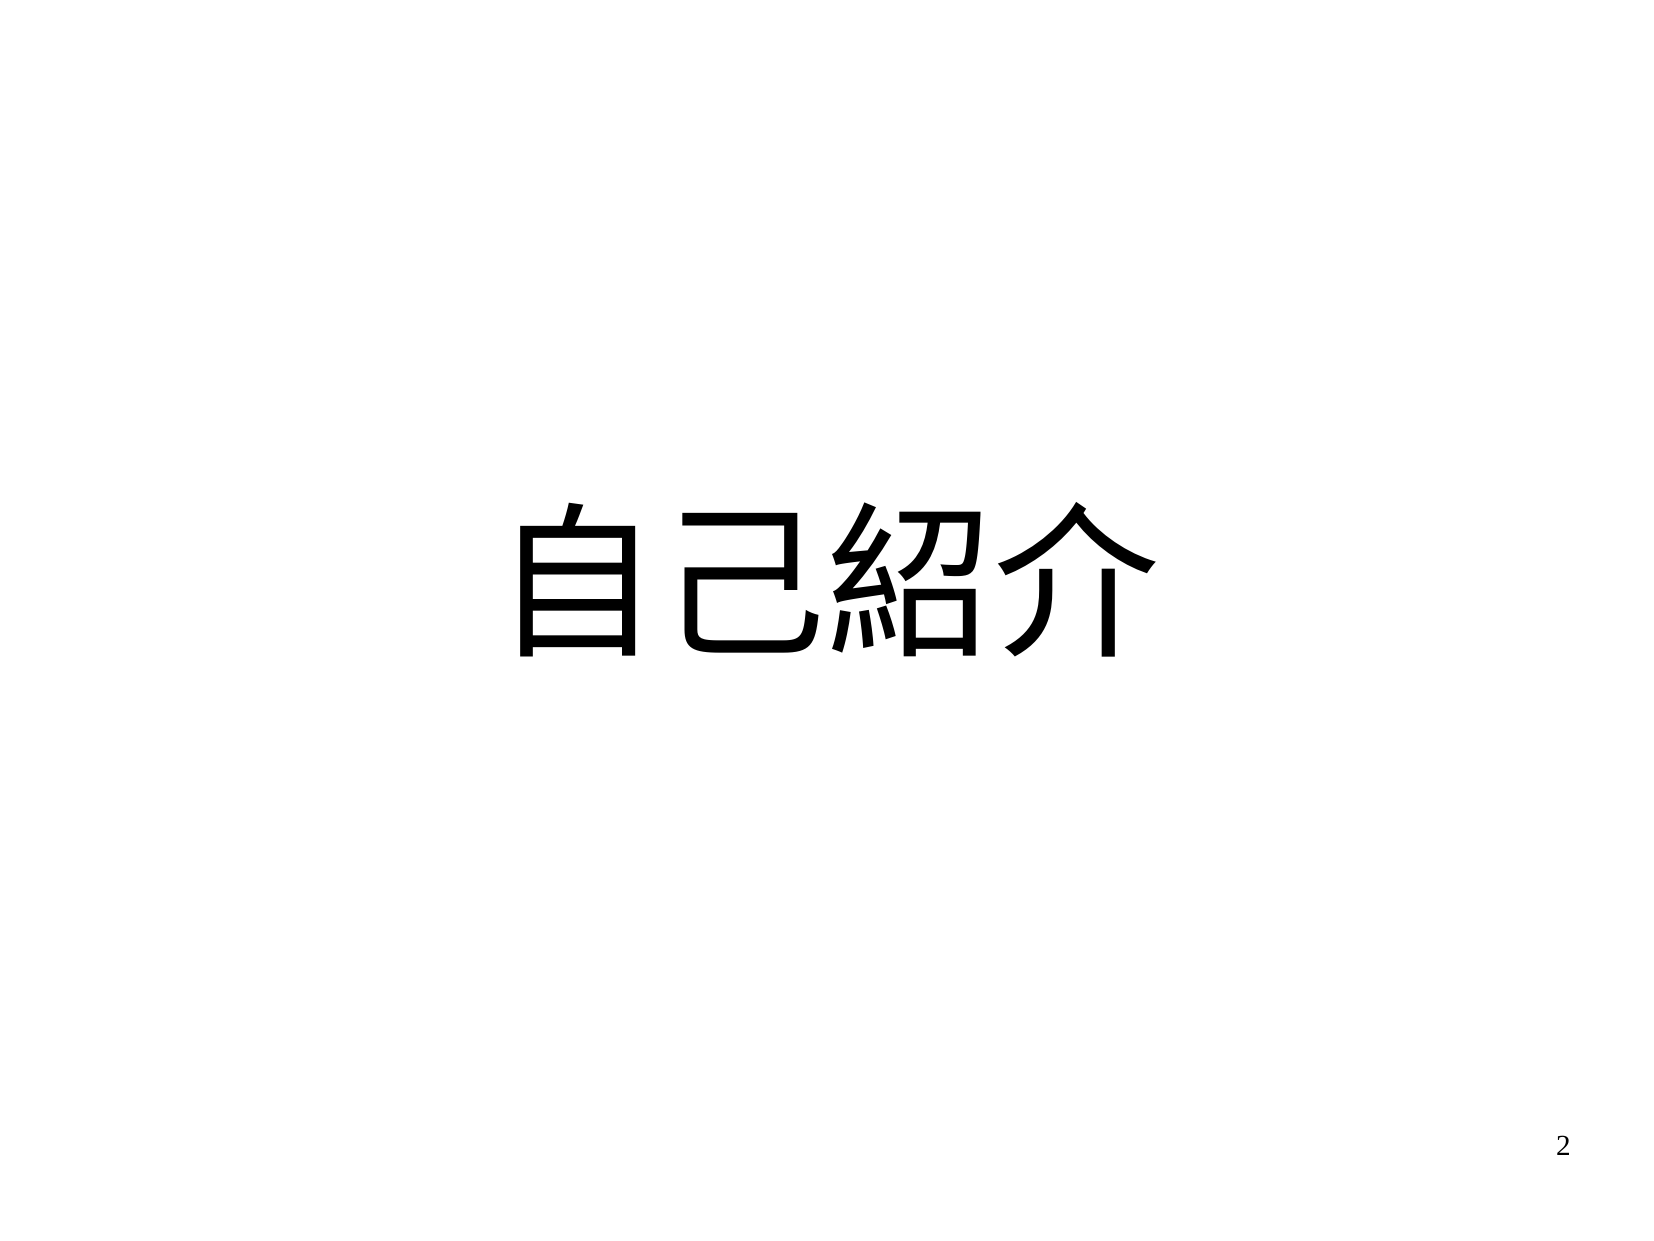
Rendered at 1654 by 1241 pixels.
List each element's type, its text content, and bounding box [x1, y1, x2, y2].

subtitle 自己紹介 [82, 56, 1571, 1102]
